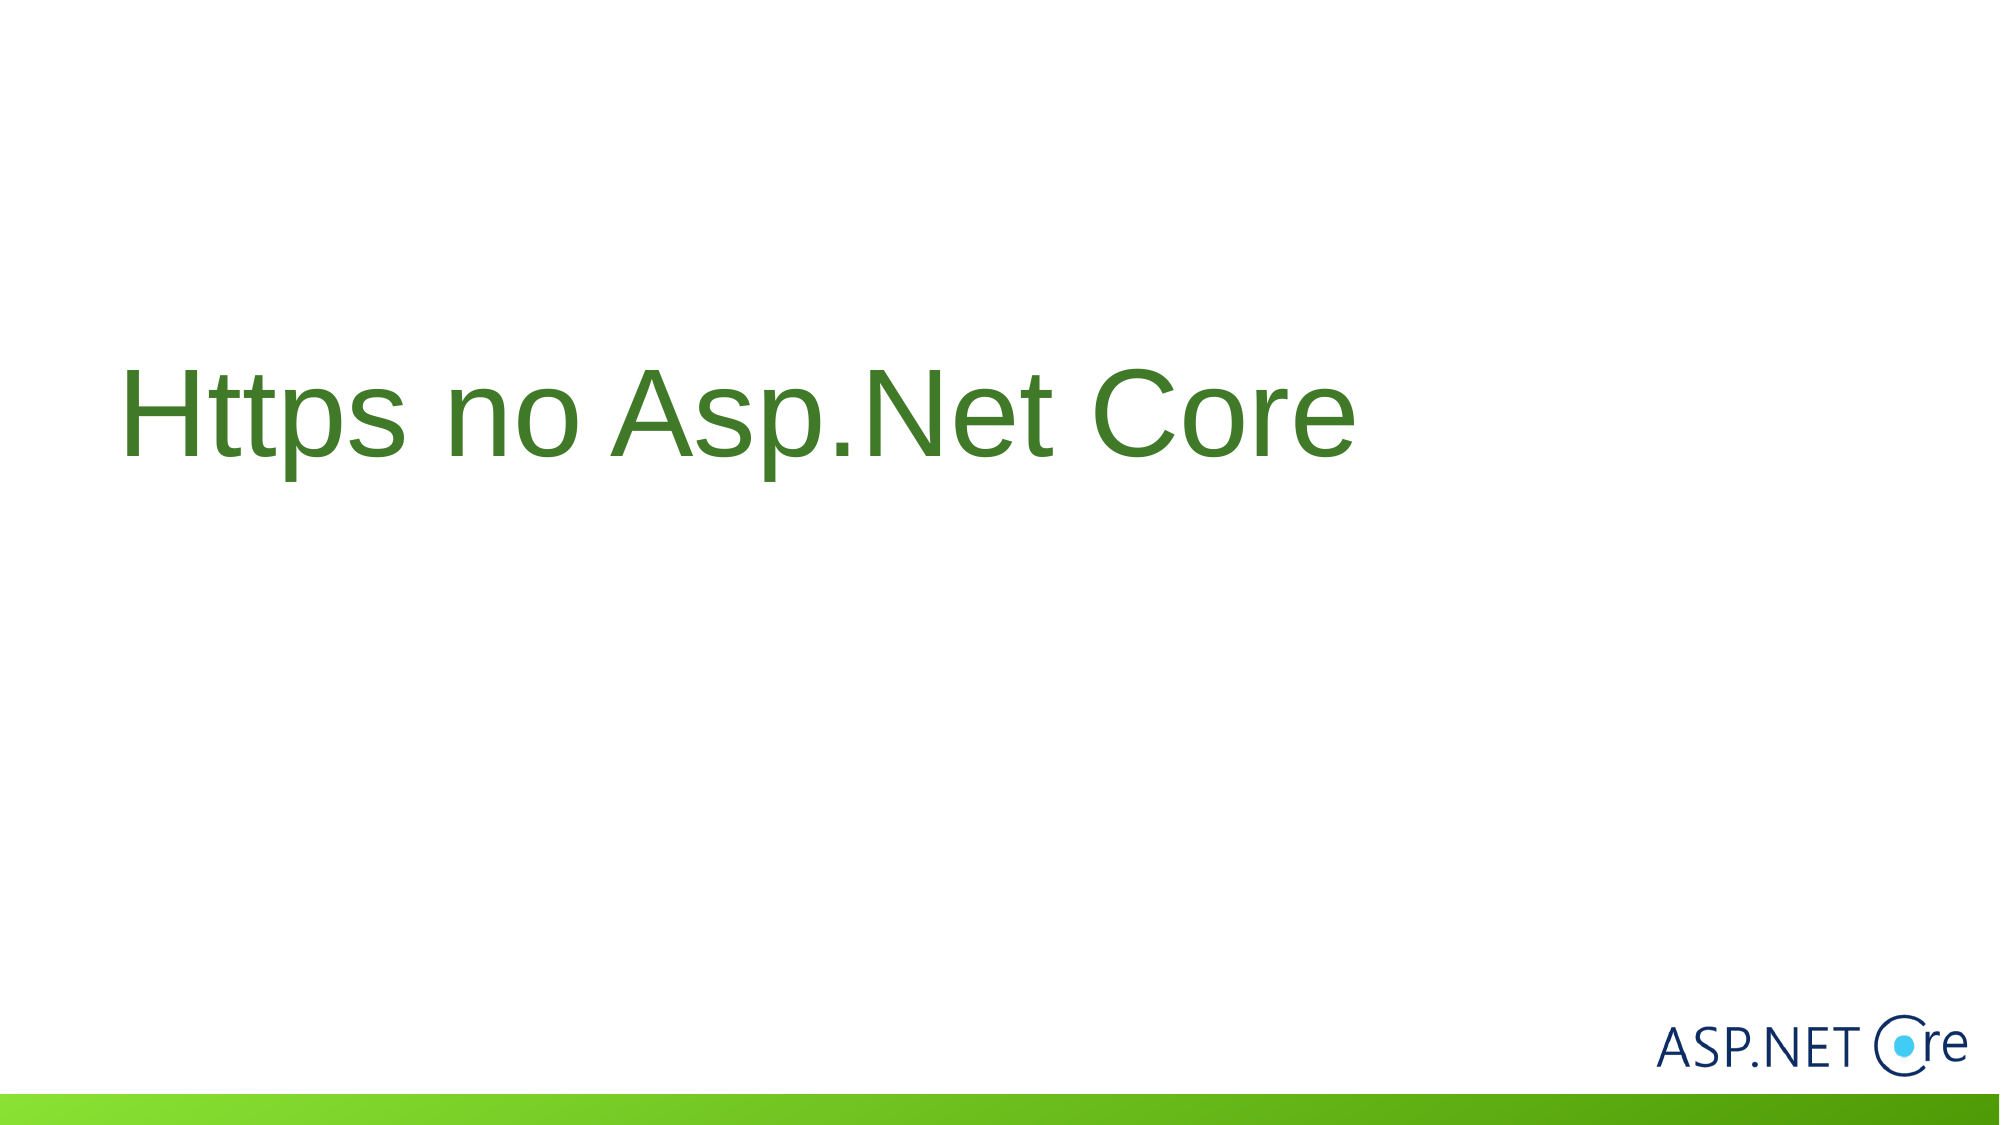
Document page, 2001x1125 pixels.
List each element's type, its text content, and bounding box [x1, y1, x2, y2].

picture [1641, 999, 1985, 1091]
text_box Https no Asp.Net Core [102, 335, 1377, 491]
text_box [0, 1094, 2000, 1125]
